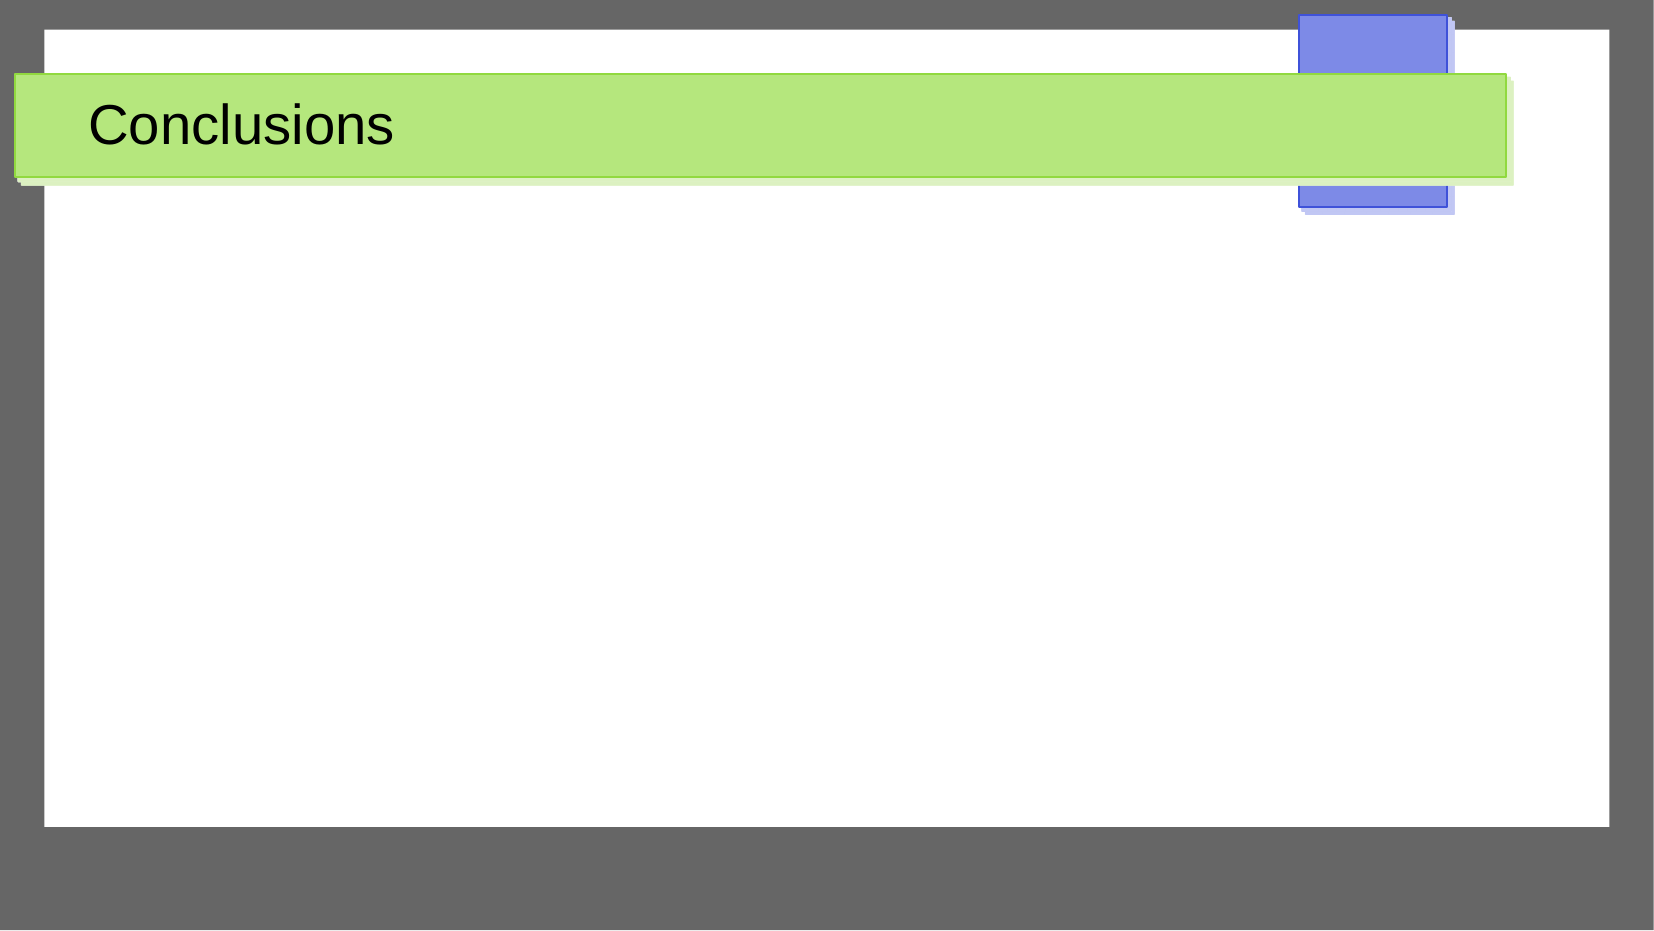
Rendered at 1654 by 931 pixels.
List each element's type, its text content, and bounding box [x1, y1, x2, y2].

title Conclusions [88, 73, 1506, 178]
